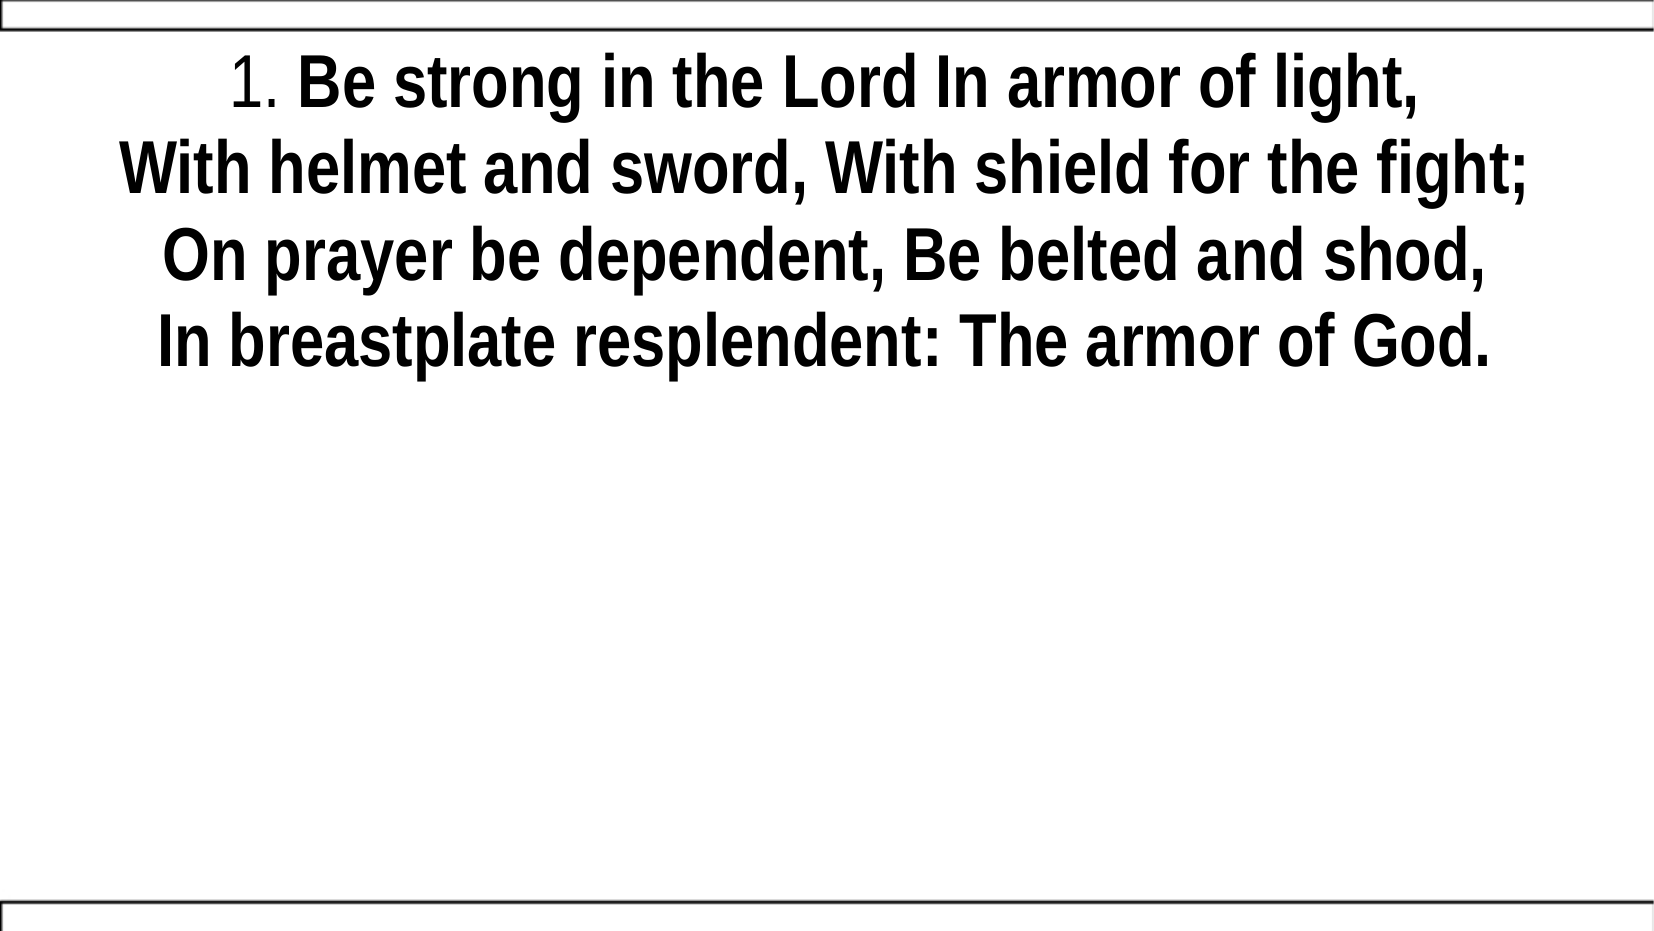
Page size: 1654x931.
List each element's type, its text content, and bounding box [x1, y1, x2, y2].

text_box 1. Be strong in the Lord In armor of light, With helmet and sword, With shield for the fight; On prayer be dependent, Be belted and shod, In breastplate resplendent: The armor of God. [90, 30, 1561, 406]
picture [0, 0, 1654, 931]
